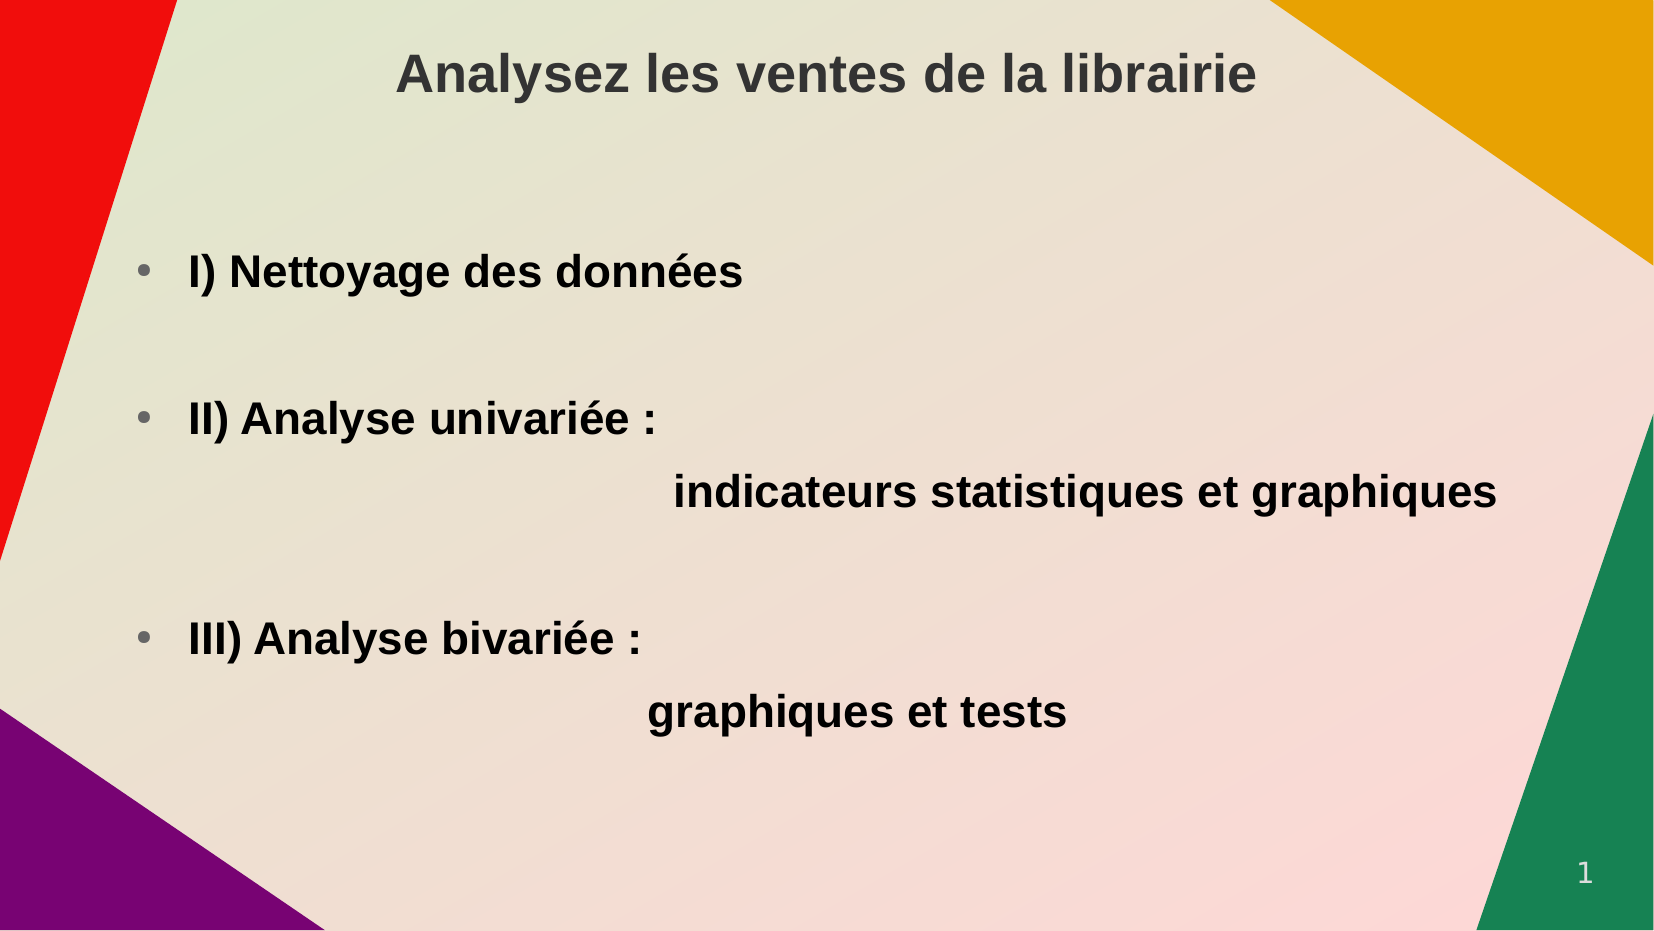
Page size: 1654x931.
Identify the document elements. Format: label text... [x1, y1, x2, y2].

subtitle I) Nettoyage des données II) Analyse univariée : indicateurs statistiques et graphiques III) Analyse bivariée : graphiques et tests [118, 186, 1536, 798]
title Analysez les ventes de la librairie [118, 0, 1536, 148]
